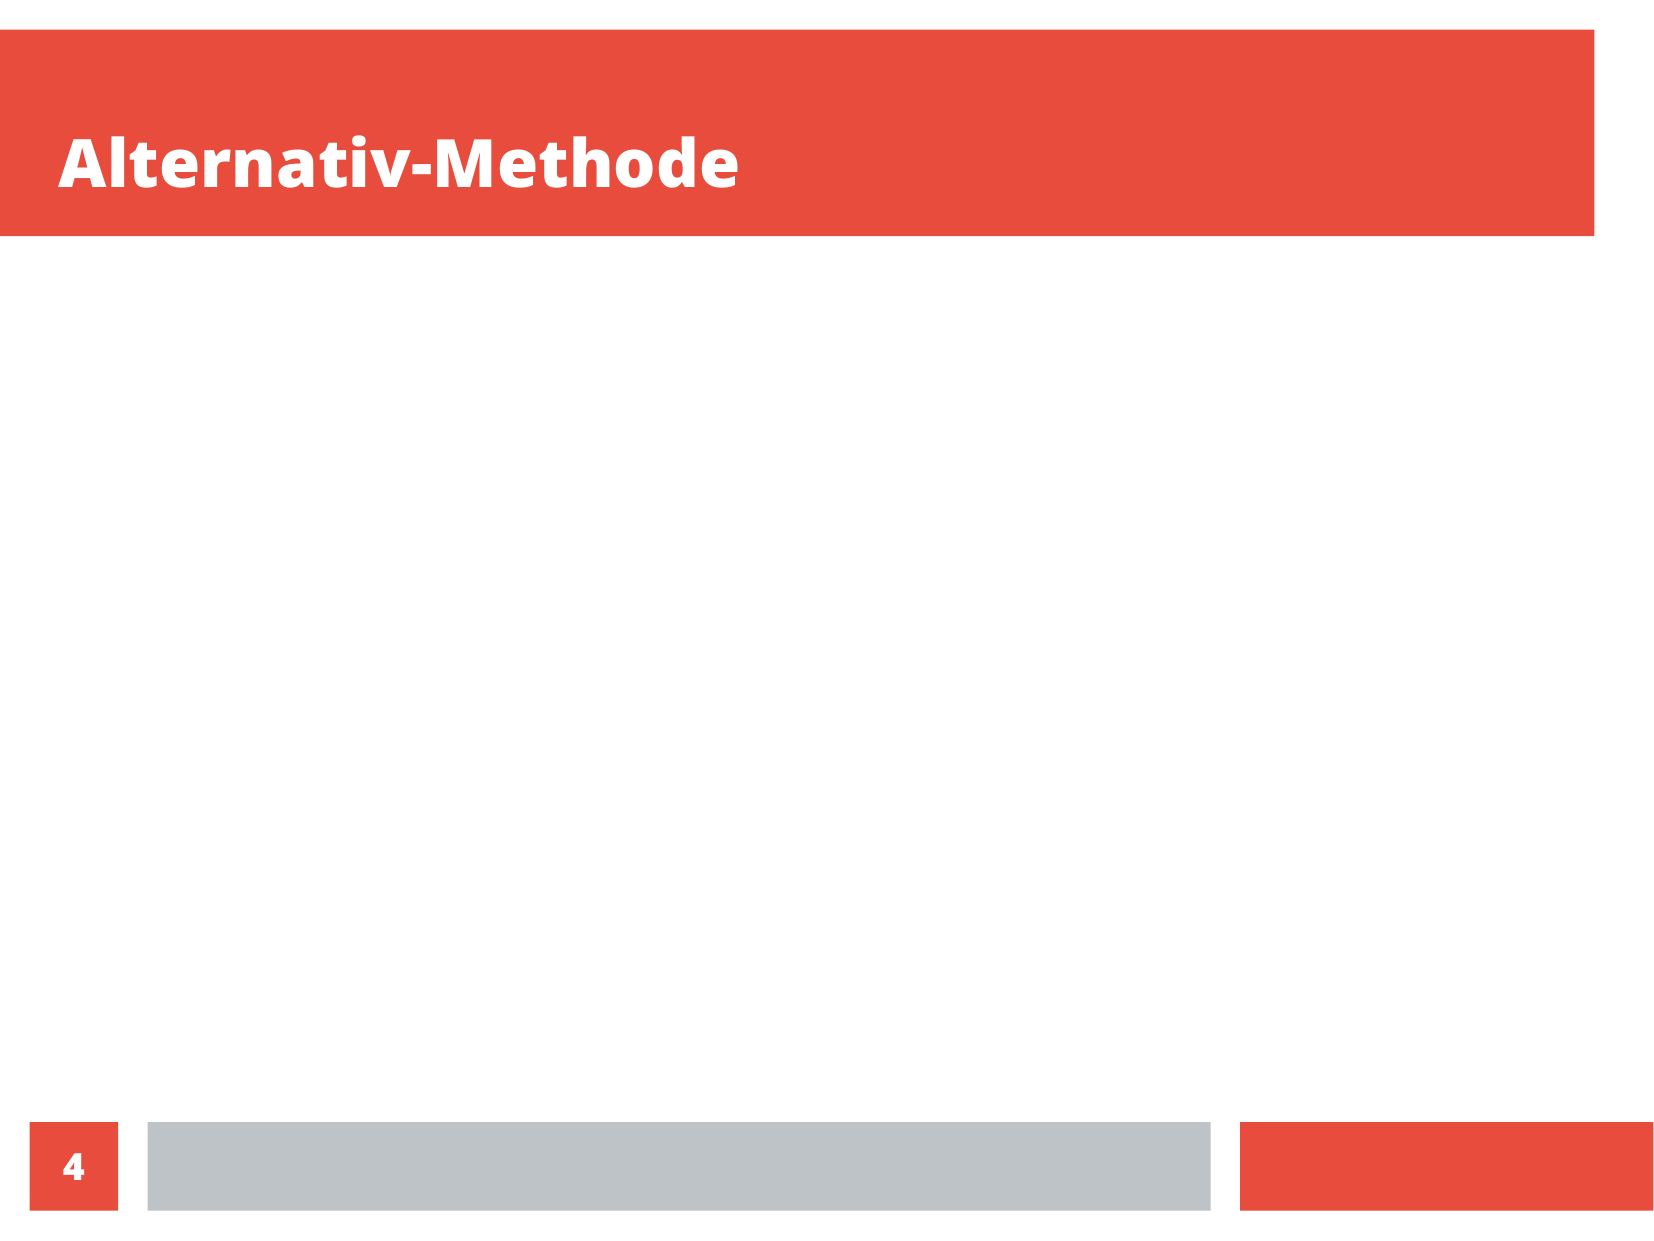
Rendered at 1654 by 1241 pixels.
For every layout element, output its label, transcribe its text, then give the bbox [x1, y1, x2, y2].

title Alternativ-Methode [59, 59, 1595, 207]
